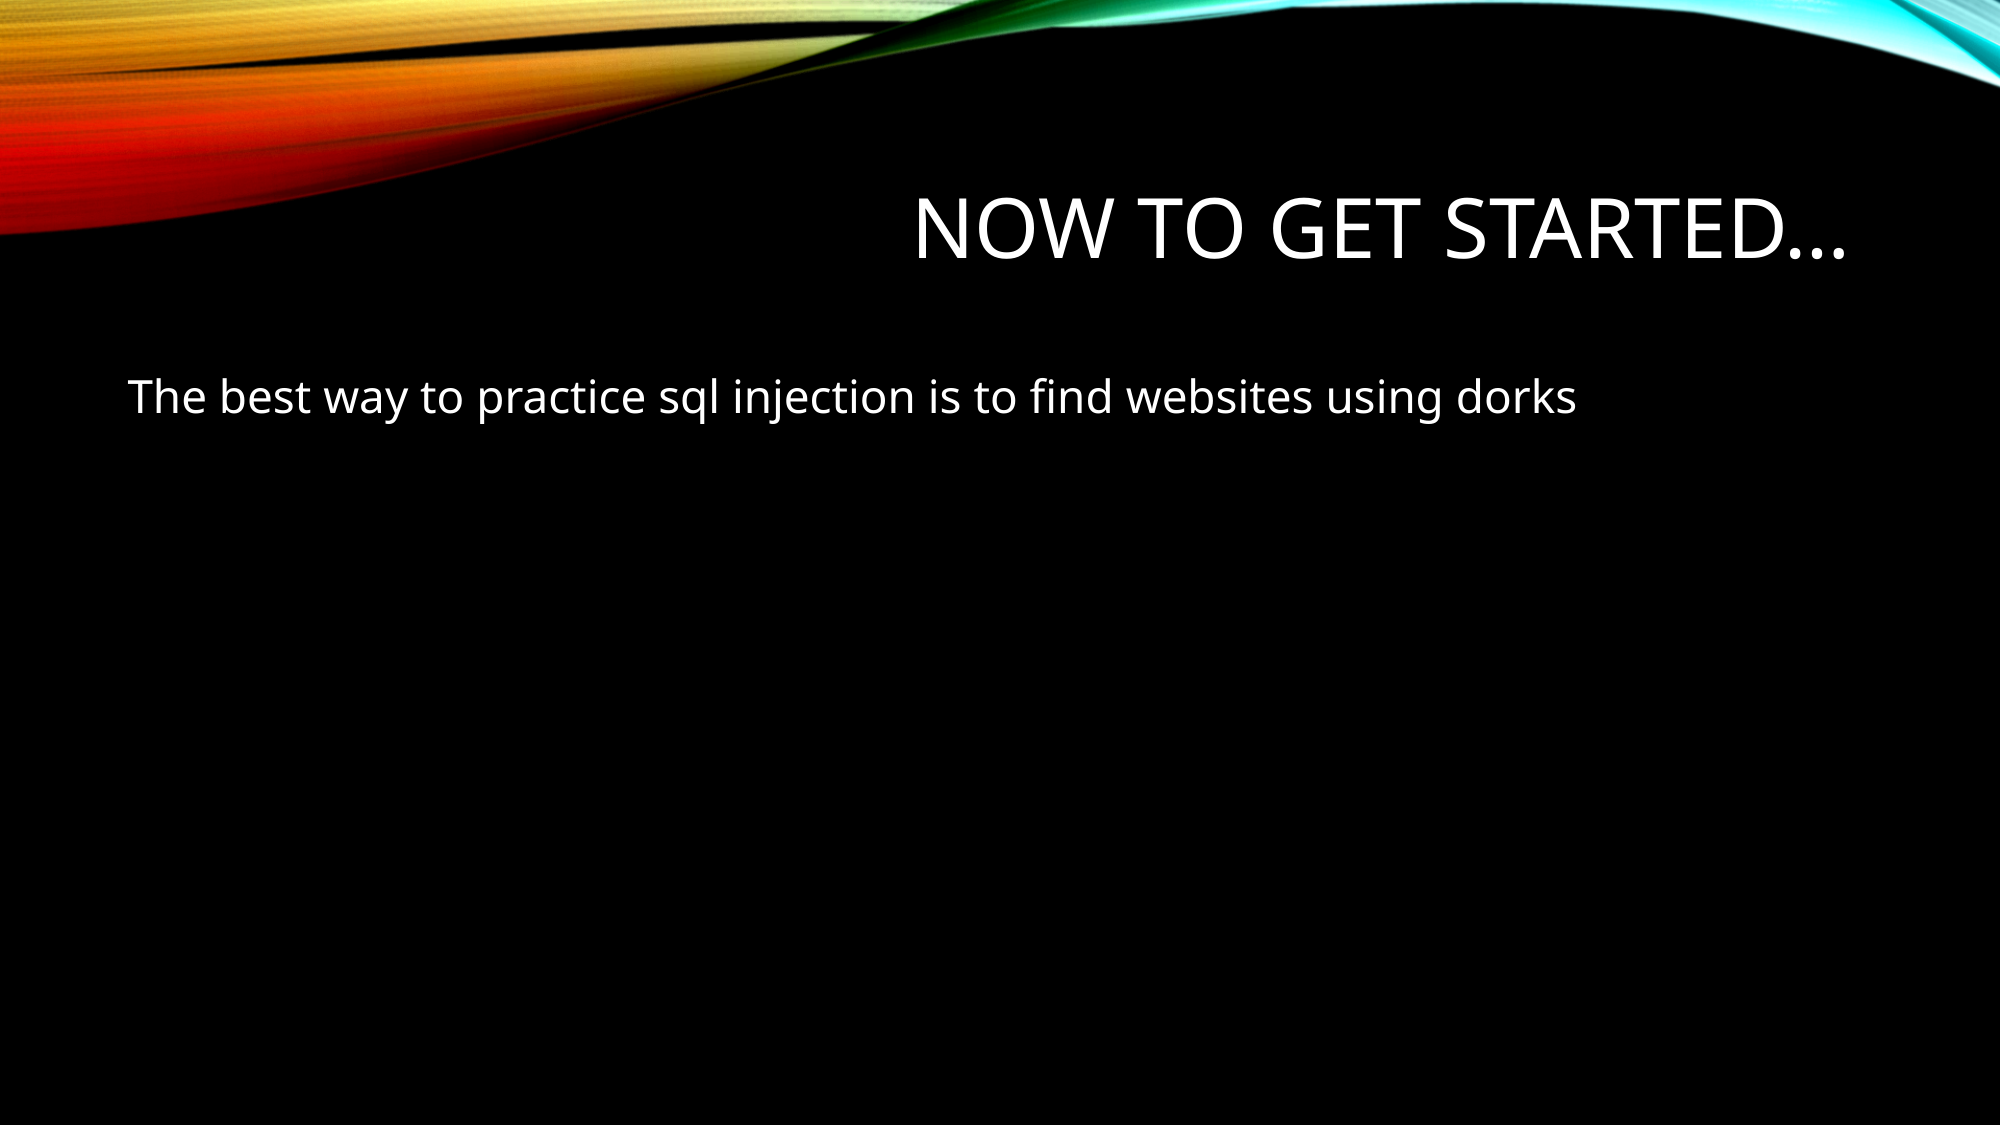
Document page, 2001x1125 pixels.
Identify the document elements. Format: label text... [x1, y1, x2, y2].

title Now to get started… [474, 125, 1888, 338]
list The best way to practice sql injection is to find websites using dorks [112, 360, 1888, 1021]
picture [0, 0, 2000, 237]
